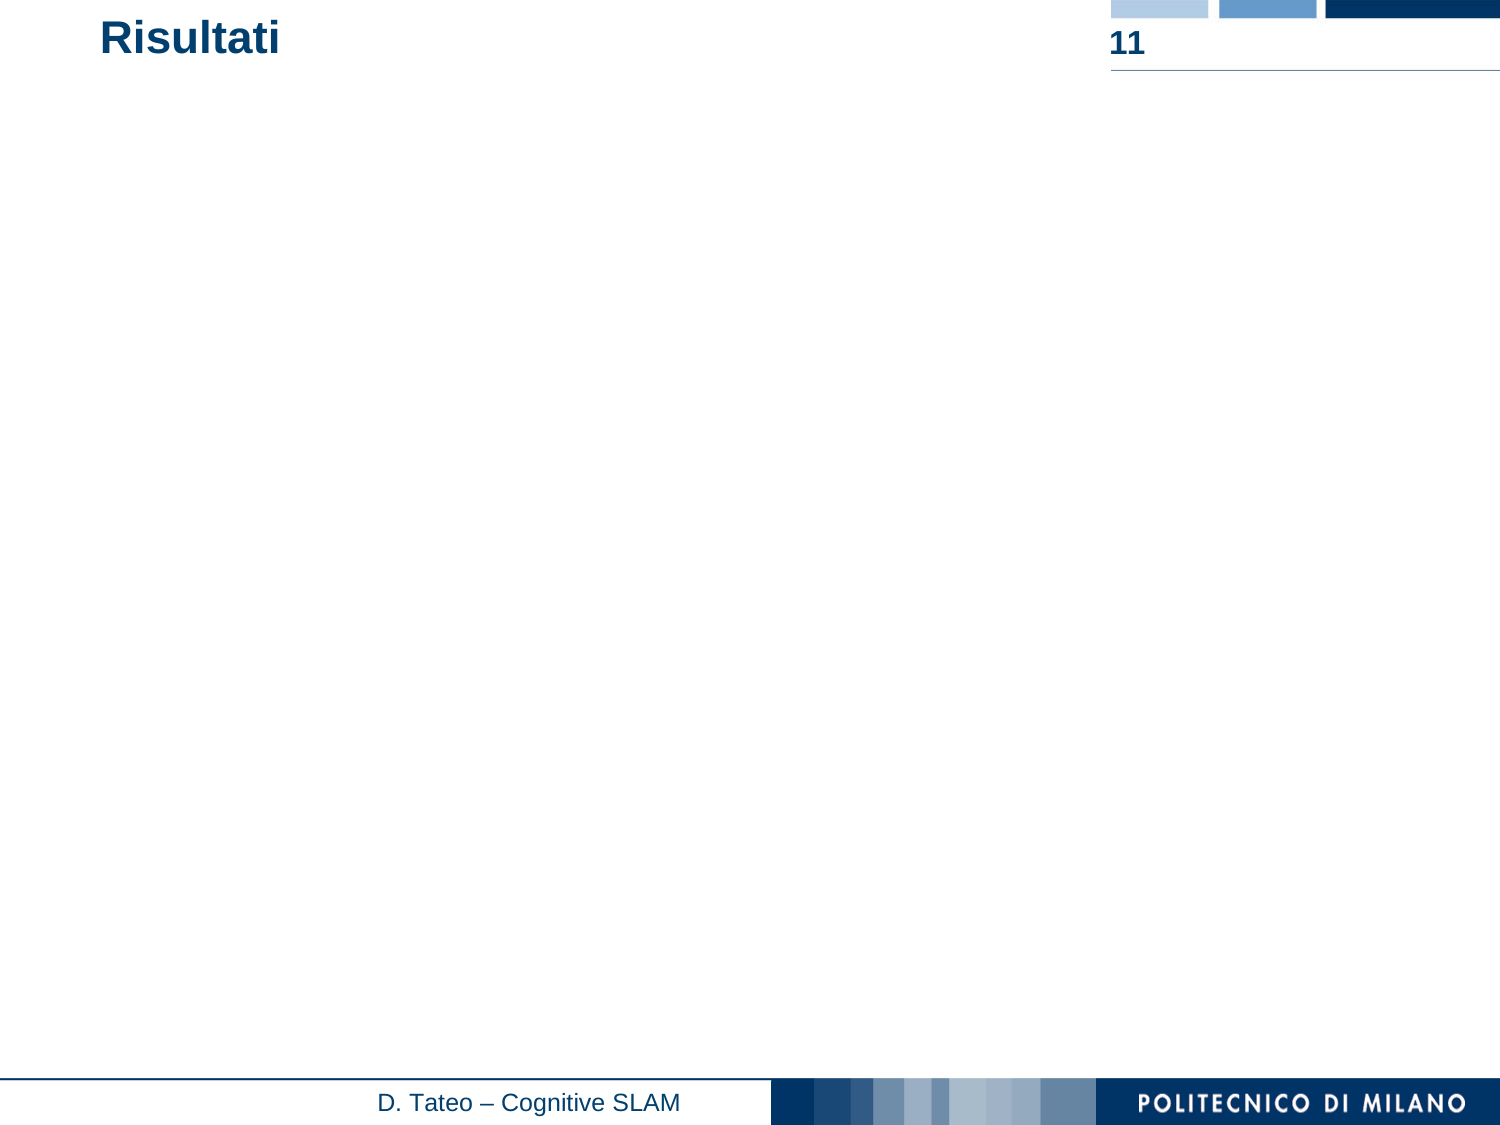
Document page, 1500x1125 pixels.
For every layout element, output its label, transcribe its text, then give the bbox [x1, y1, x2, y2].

picture [0, 1074, 1500, 1125]
title Risultati [99, 12, 1075, 150]
picture [1103, 0, 1500, 74]
